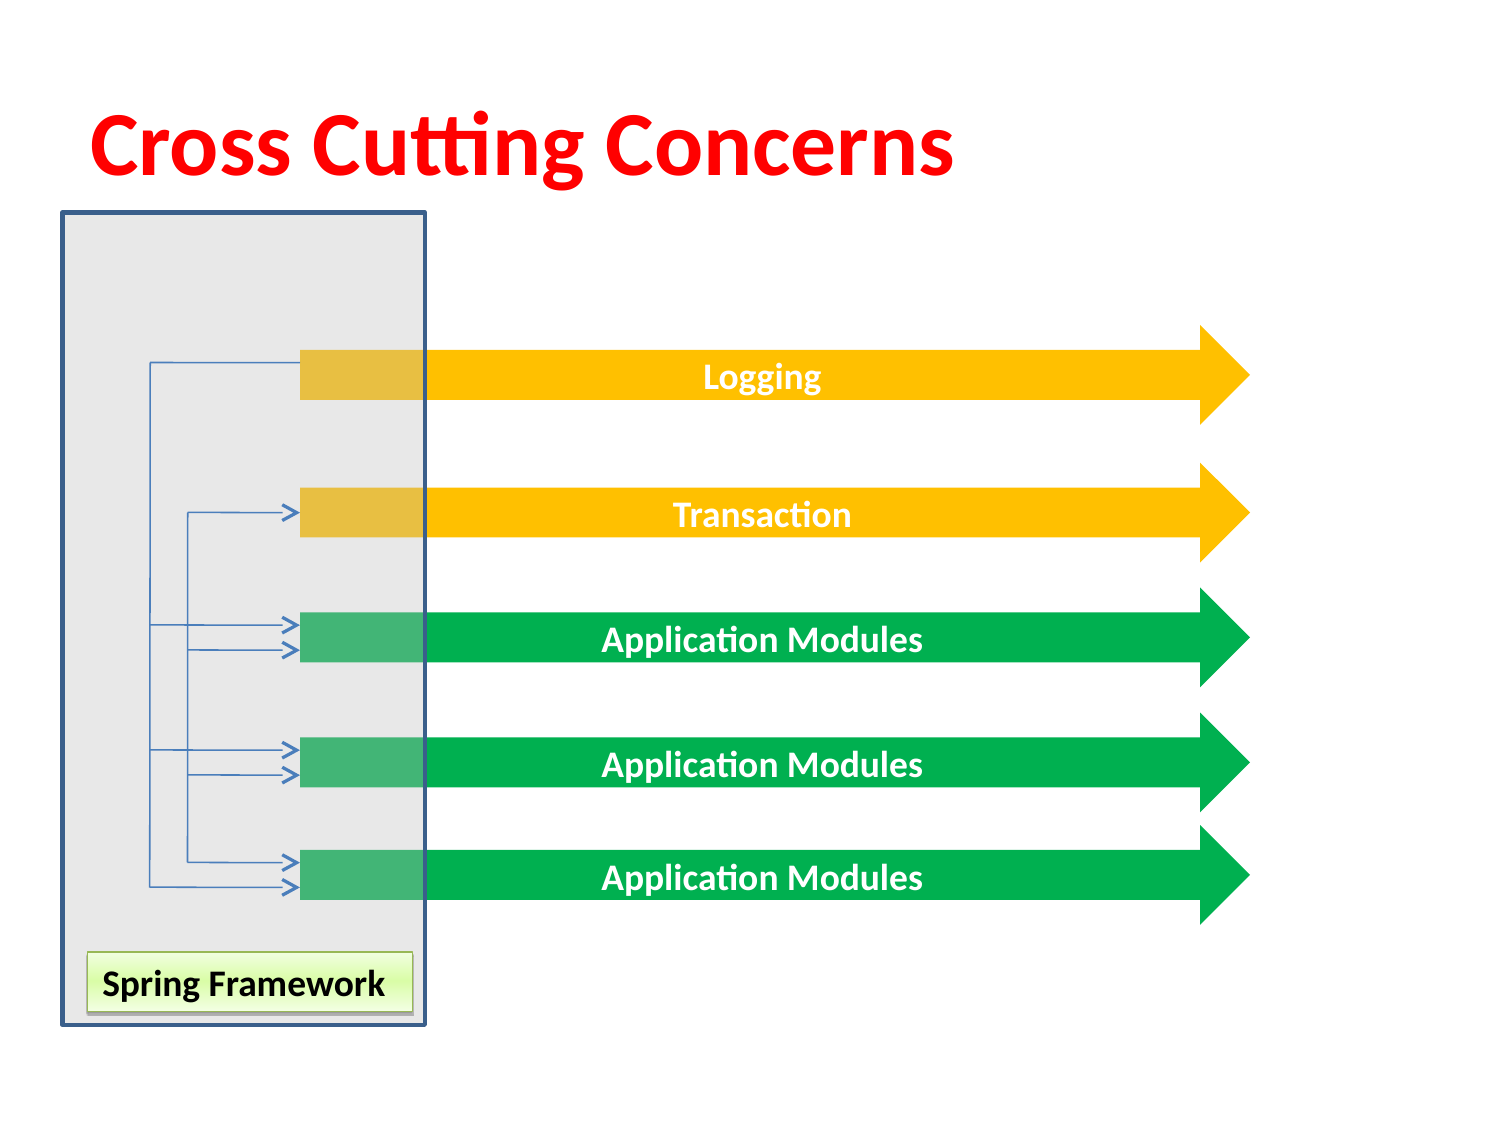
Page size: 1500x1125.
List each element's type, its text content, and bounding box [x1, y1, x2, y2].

text_box [62, 212, 425, 1025]
text_box Application Modules [425, 587, 1251, 688]
text_box Application Modules [425, 712, 1251, 813]
text_box Spring Framework [87, 951, 413, 1012]
text_box Application Modules [425, 825, 1251, 925]
text_box Transaction [425, 462, 1251, 563]
title Cross Cutting Concerns [75, 45, 1425, 233]
text_box Logging [425, 324, 1251, 425]
